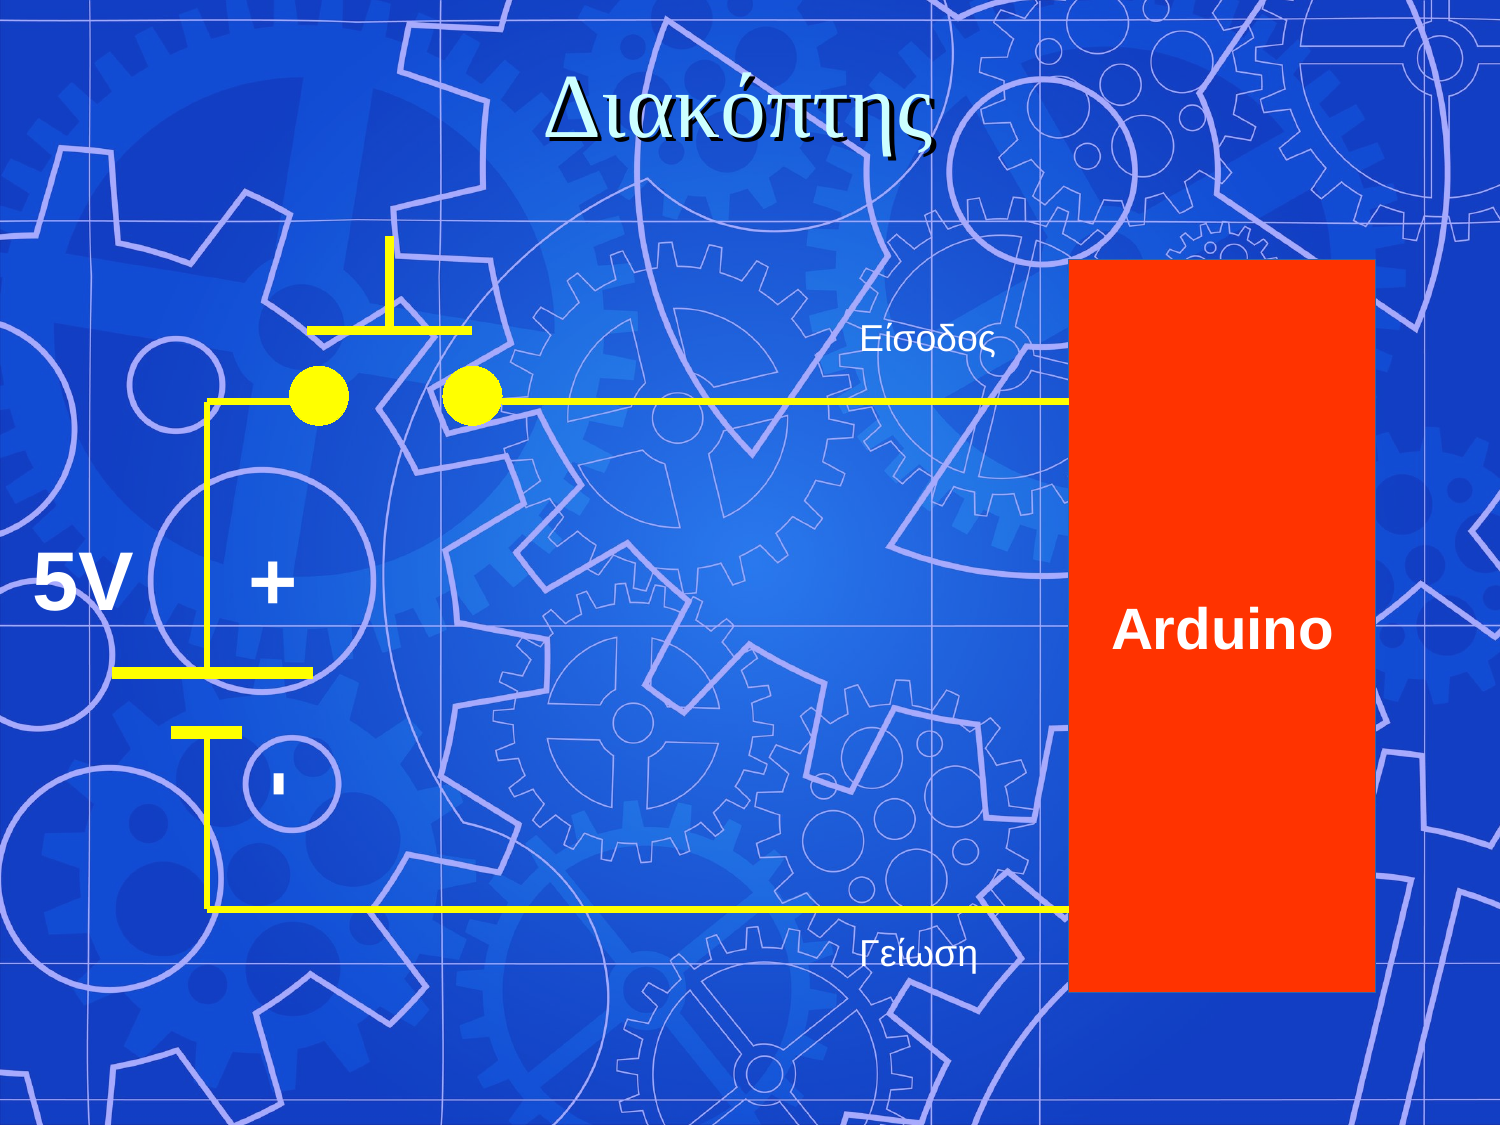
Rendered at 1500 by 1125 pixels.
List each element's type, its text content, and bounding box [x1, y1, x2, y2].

text_box 5V [17, 519, 160, 647]
text_box - [233, 755, 349, 827]
text_box [442, 366, 503, 426]
text_box Είσοδος [844, 306, 1034, 367]
title Διακόπτης [35, 53, 1441, 149]
picture [0, 0, 1500, 1125]
text_box Γείωση [844, 921, 1034, 982]
text_box [289, 366, 349, 426]
text_box + [221, 543, 337, 615]
text_box Arduino [1068, 259, 1376, 993]
